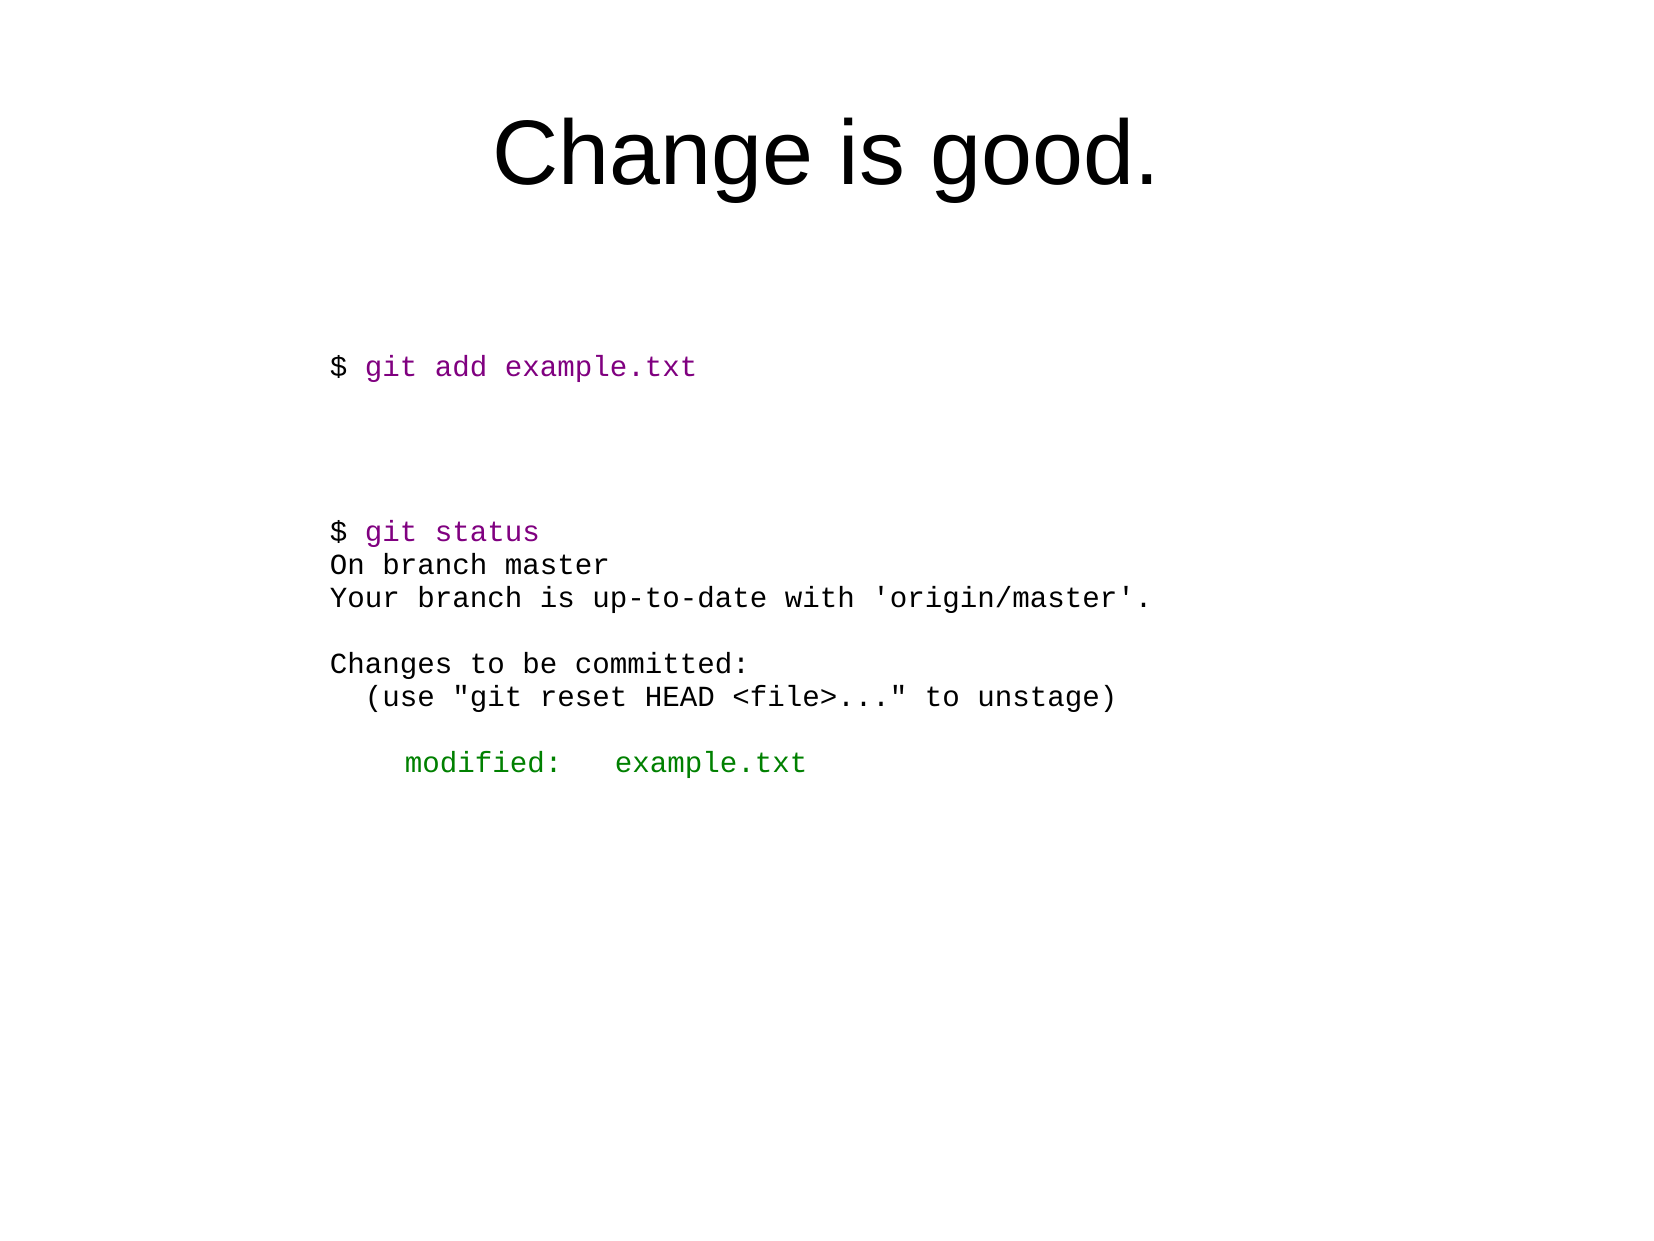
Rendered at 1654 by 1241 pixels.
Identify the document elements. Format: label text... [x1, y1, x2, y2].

text_box $ git add example.txt $ git status On branch master Your branch is up-to-date with 'origin/master'. Changes to be committed: (use "git reset HEAD <file>..." to unstage) modified: example.txt [315, 345, 1166, 741]
title Change is good. [82, 49, 1571, 257]
